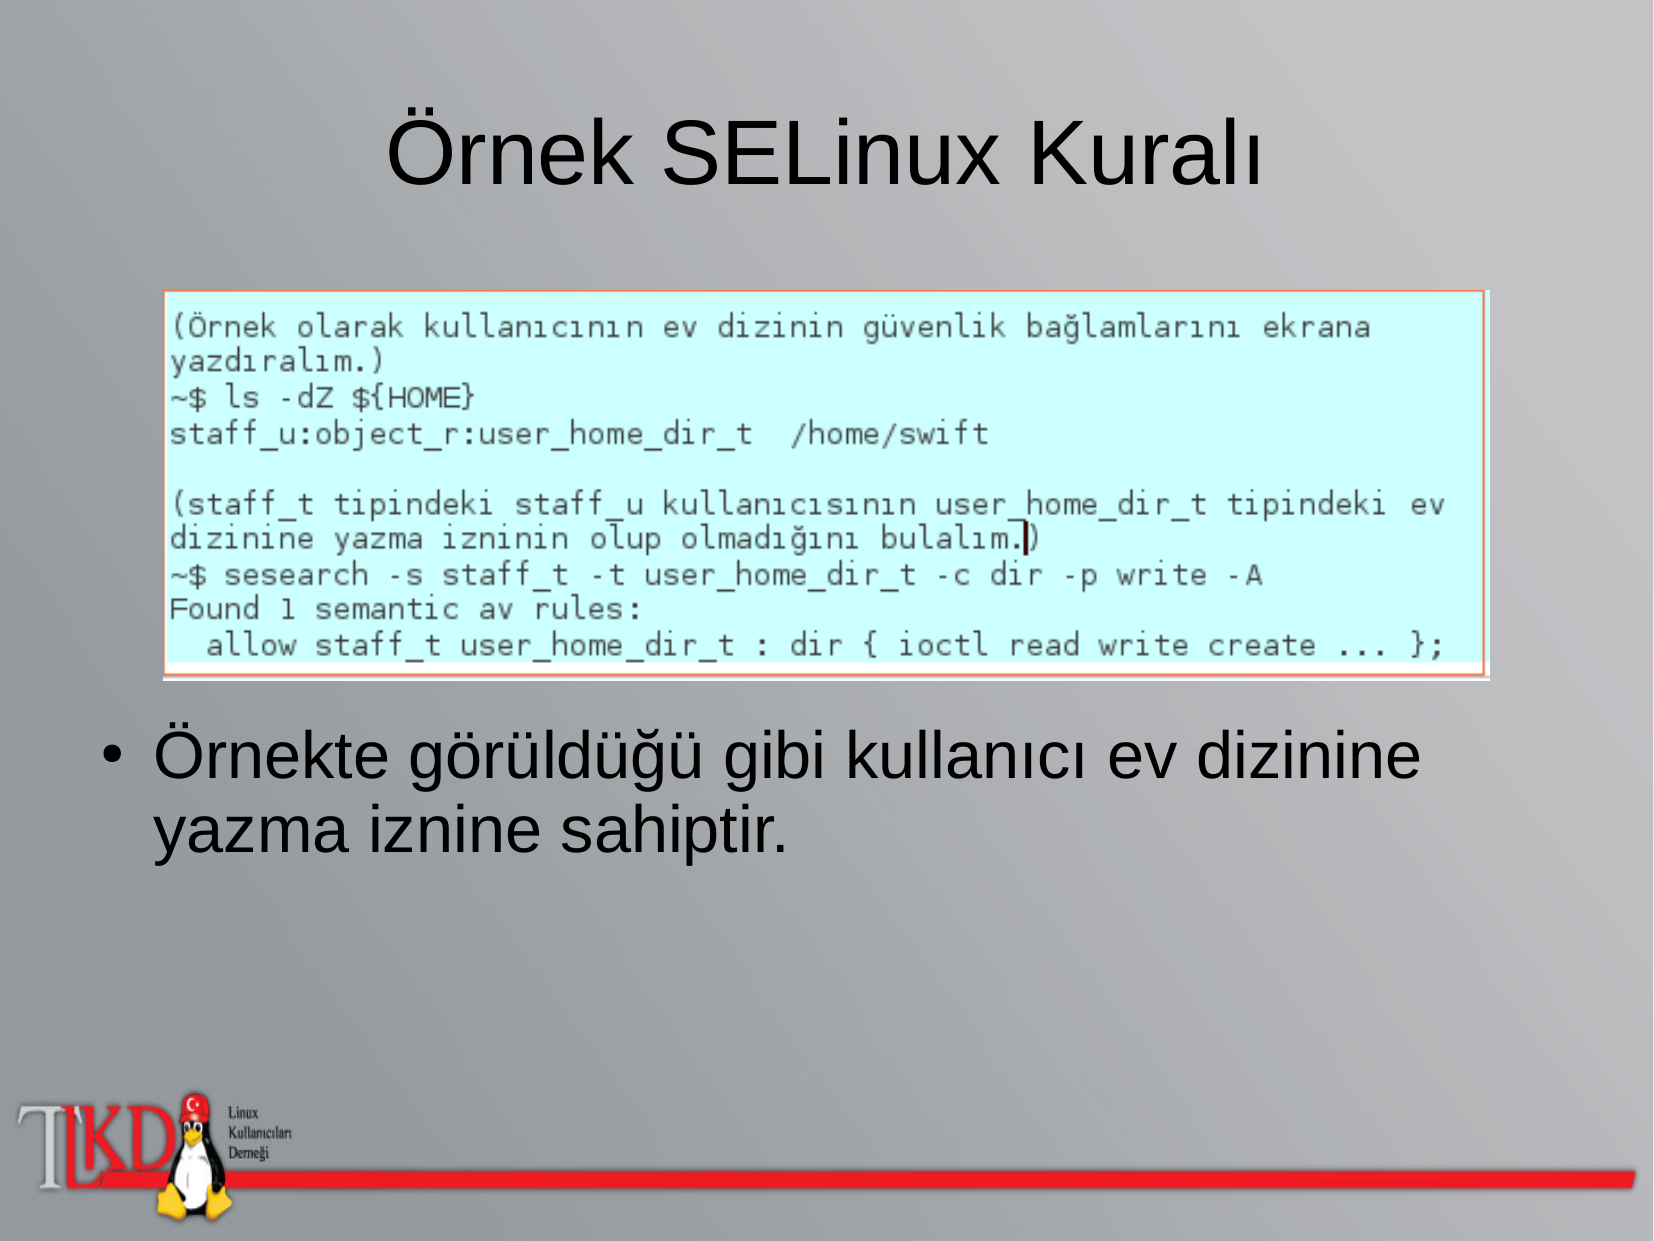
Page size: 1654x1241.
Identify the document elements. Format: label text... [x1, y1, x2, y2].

picture [0, 0, 1654, 1241]
list Örnekte görüldüğü gibi kullanıcı ev dizinine yazma iznine sahiptir. [82, 717, 1571, 1109]
title Örnek SELinux Kuralı [82, 49, 1571, 257]
